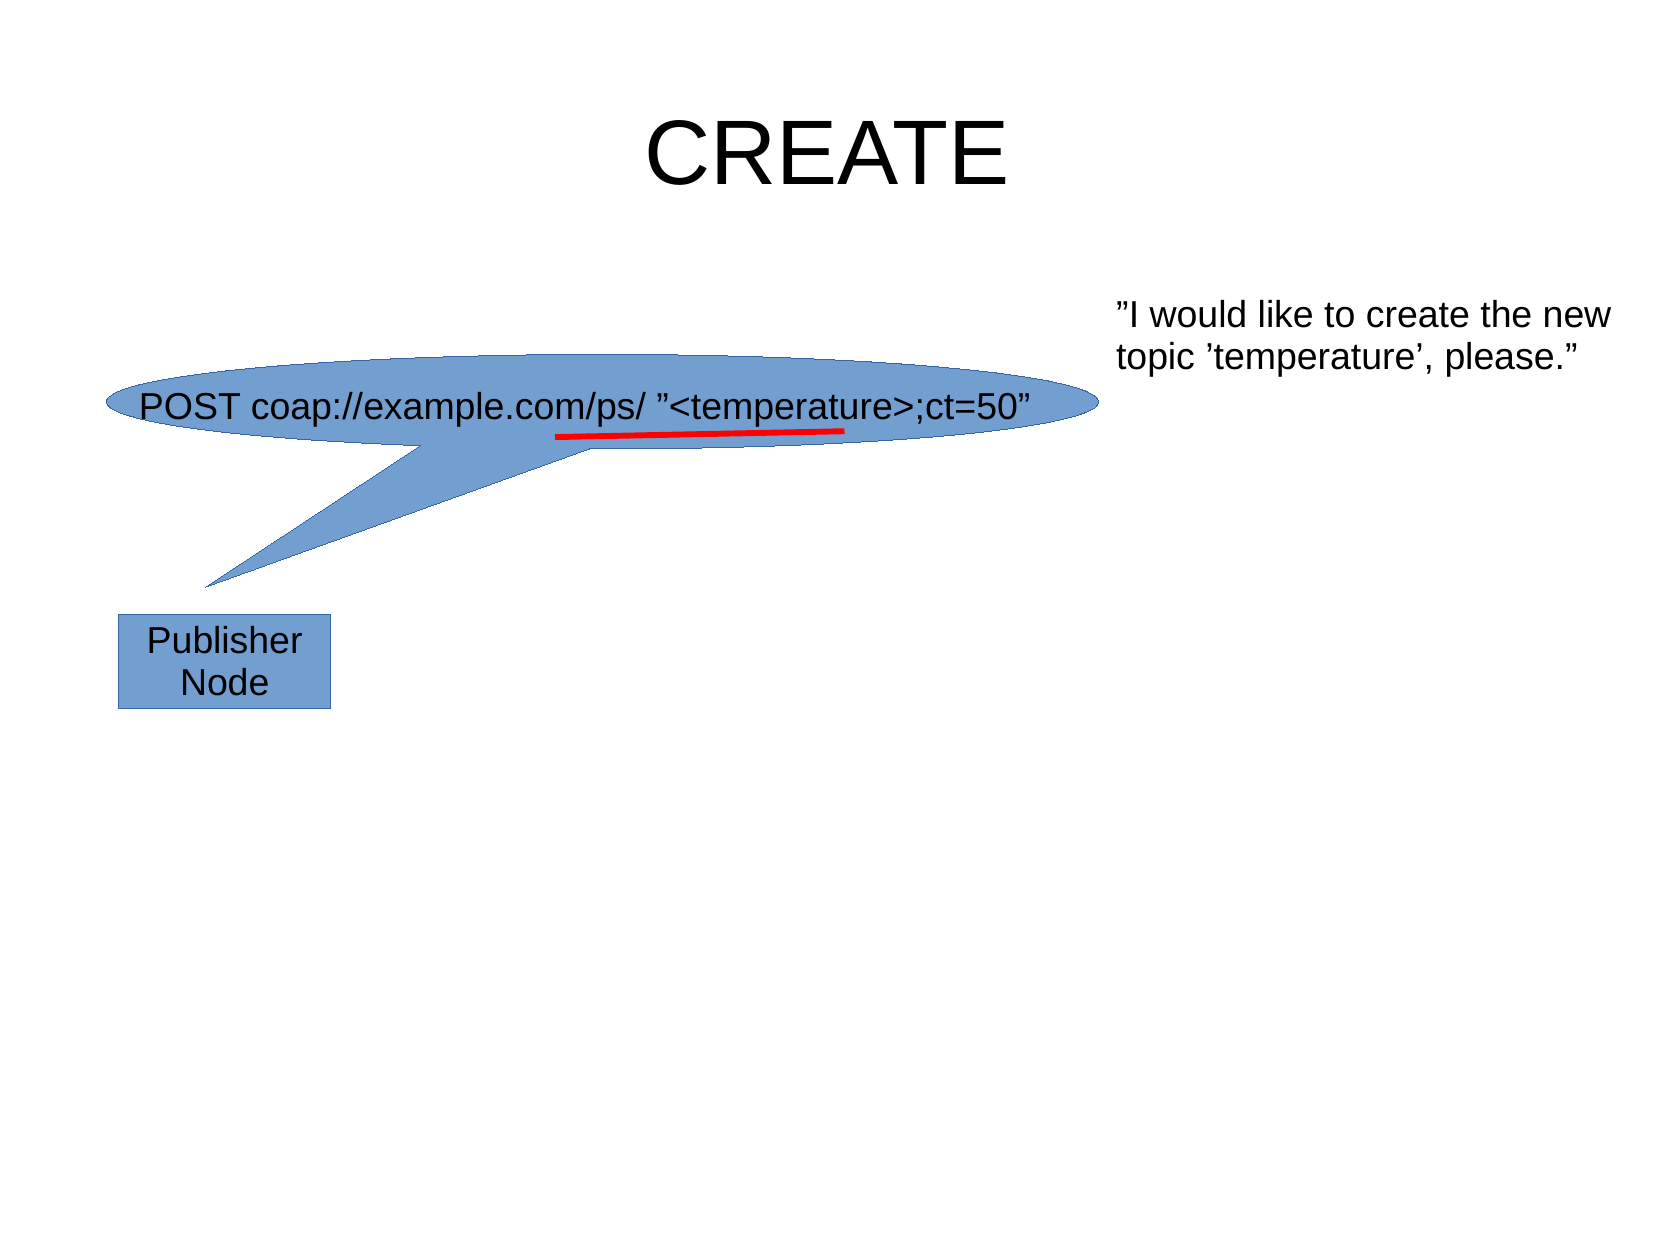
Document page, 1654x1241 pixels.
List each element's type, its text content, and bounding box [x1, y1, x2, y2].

text_box [173, 354, 1032, 378]
text_box [205, 477, 512, 588]
text_box ”I would like to create the new topic ’temperature’, please.” [1098, 283, 1630, 389]
text_box [106, 389, 124, 415]
text_box [1081, 389, 1099, 415]
text_box Publisher Node [118, 614, 331, 709]
text_box POST coap://example.com/ps/ ”<temperature>;ct=50” [124, 378, 1081, 477]
title CREATE [82, 49, 1571, 257]
